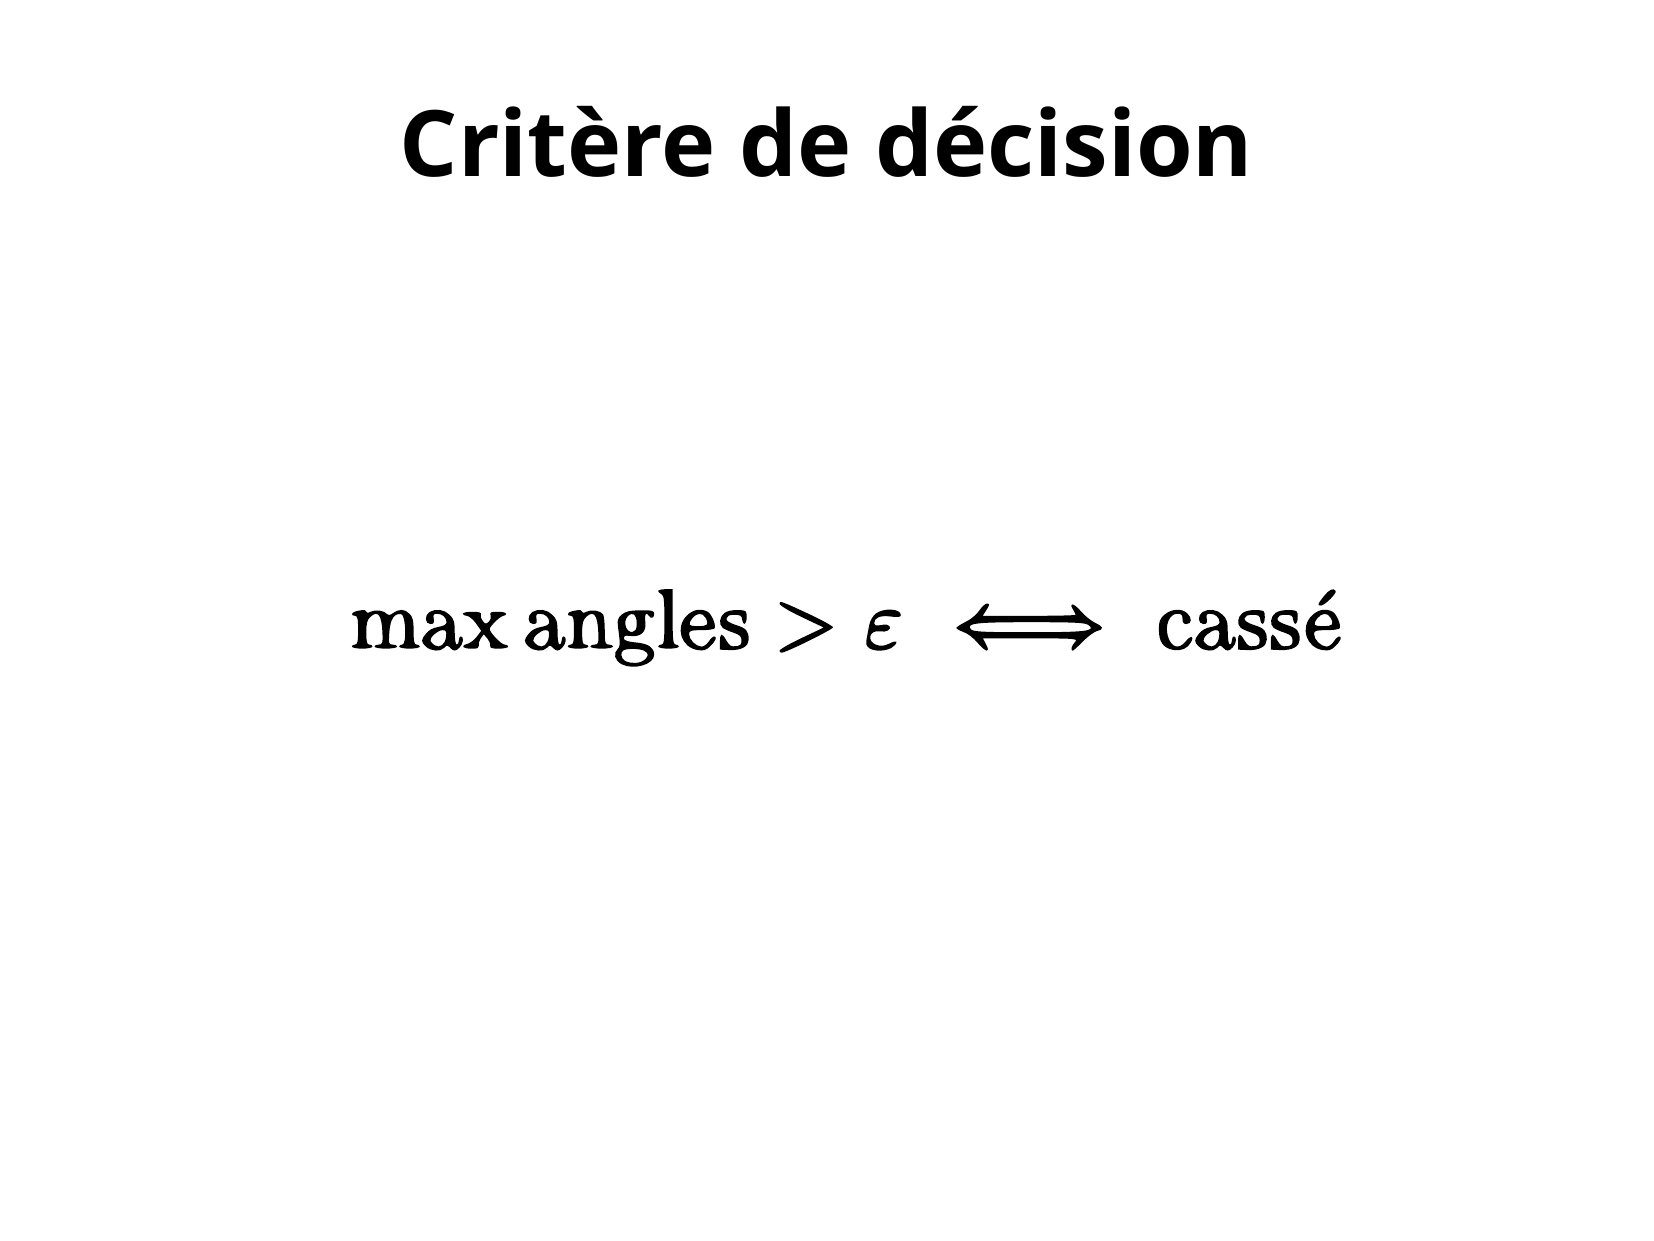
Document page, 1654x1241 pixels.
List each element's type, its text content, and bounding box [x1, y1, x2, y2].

title Critère de décision [82, 37, 1571, 245]
picture [212, 521, 1441, 720]
